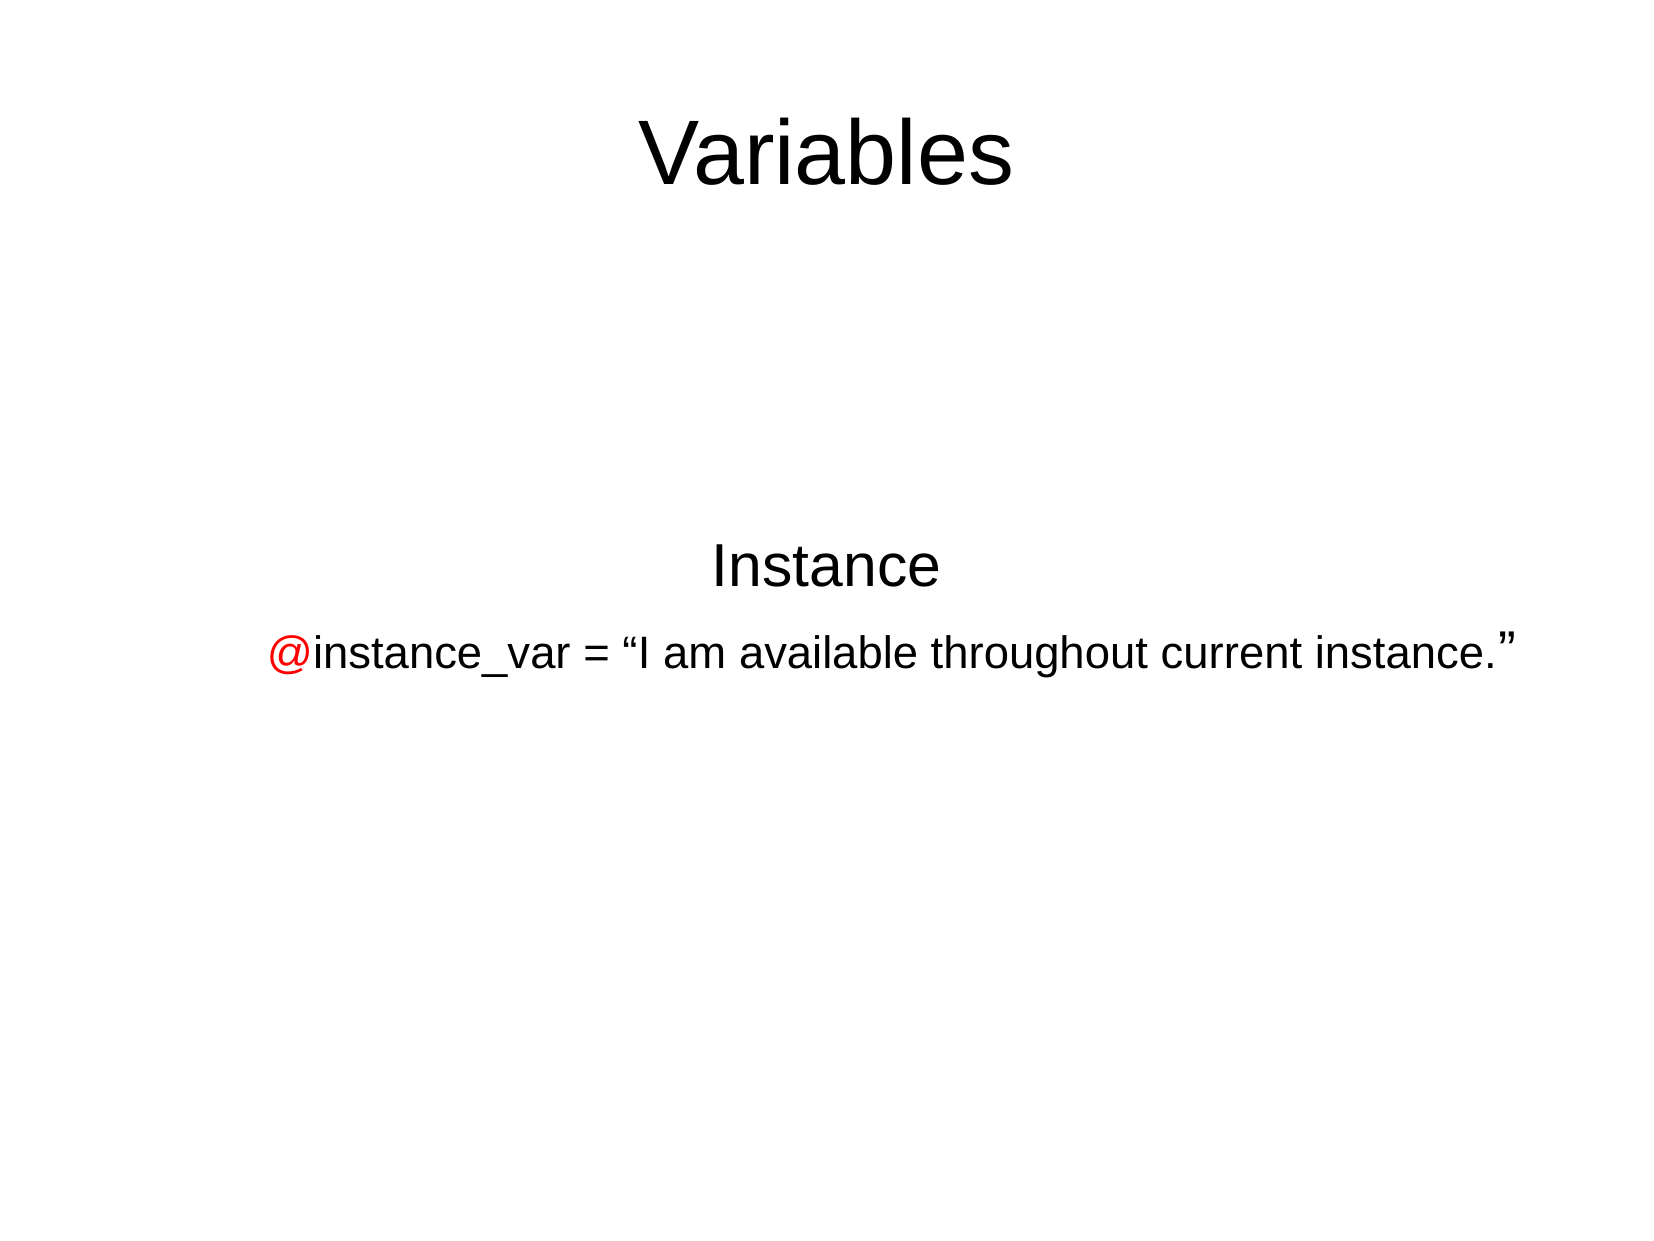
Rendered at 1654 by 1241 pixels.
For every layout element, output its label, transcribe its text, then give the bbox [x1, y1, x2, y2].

title Variables [82, 49, 1571, 257]
list Instance @instance_var = “I am available throughout current instance.” [82, 531, 1571, 714]
